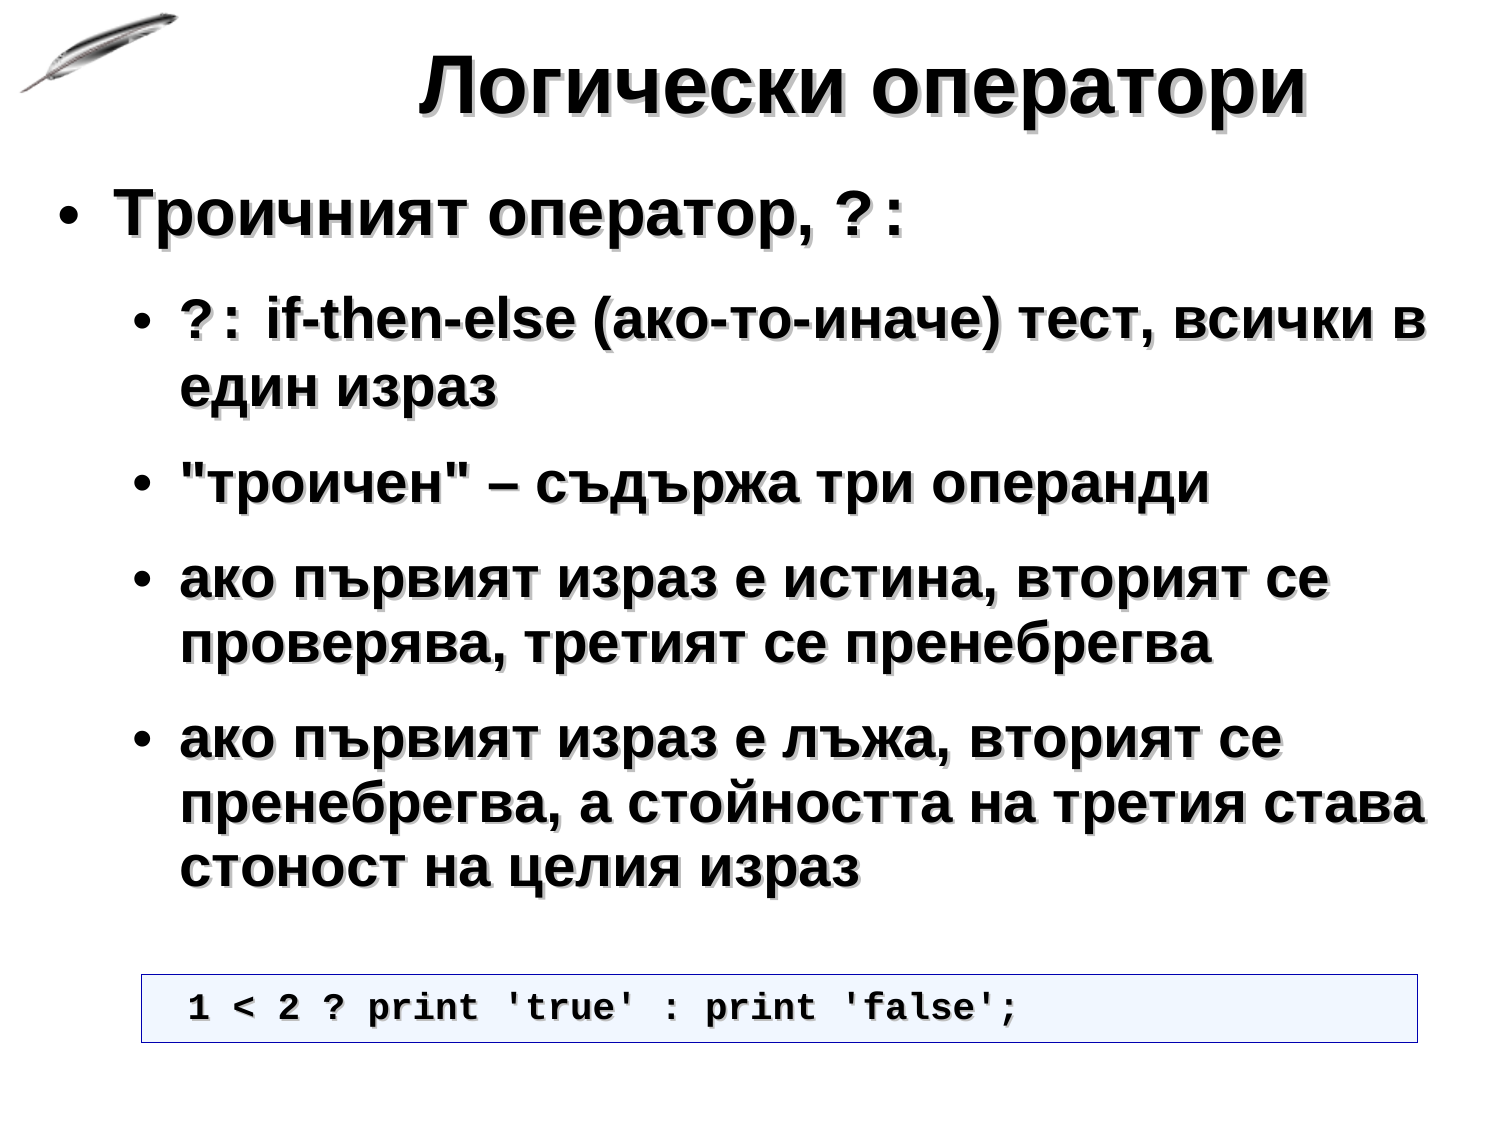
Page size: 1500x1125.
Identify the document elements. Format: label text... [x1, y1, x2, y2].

text_box 1 < 2 ? print 'true' : print 'false'; [141, 974, 1418, 1043]
picture [16, 11, 184, 95]
title Логически оператори [419, 0, 1459, 179]
list Троичният оператор, ?: ?: if-then-else (ако-то-иначе) тест, всички в един израз "троичен" – съдържа три операнди ако първият израз е истина, вторият се проверява, третият се пренебрегва ако първият израз е лъжа, вторият се пренебрегва, а стойността на третия става стоност на целия израз [57, 174, 1452, 1125]
